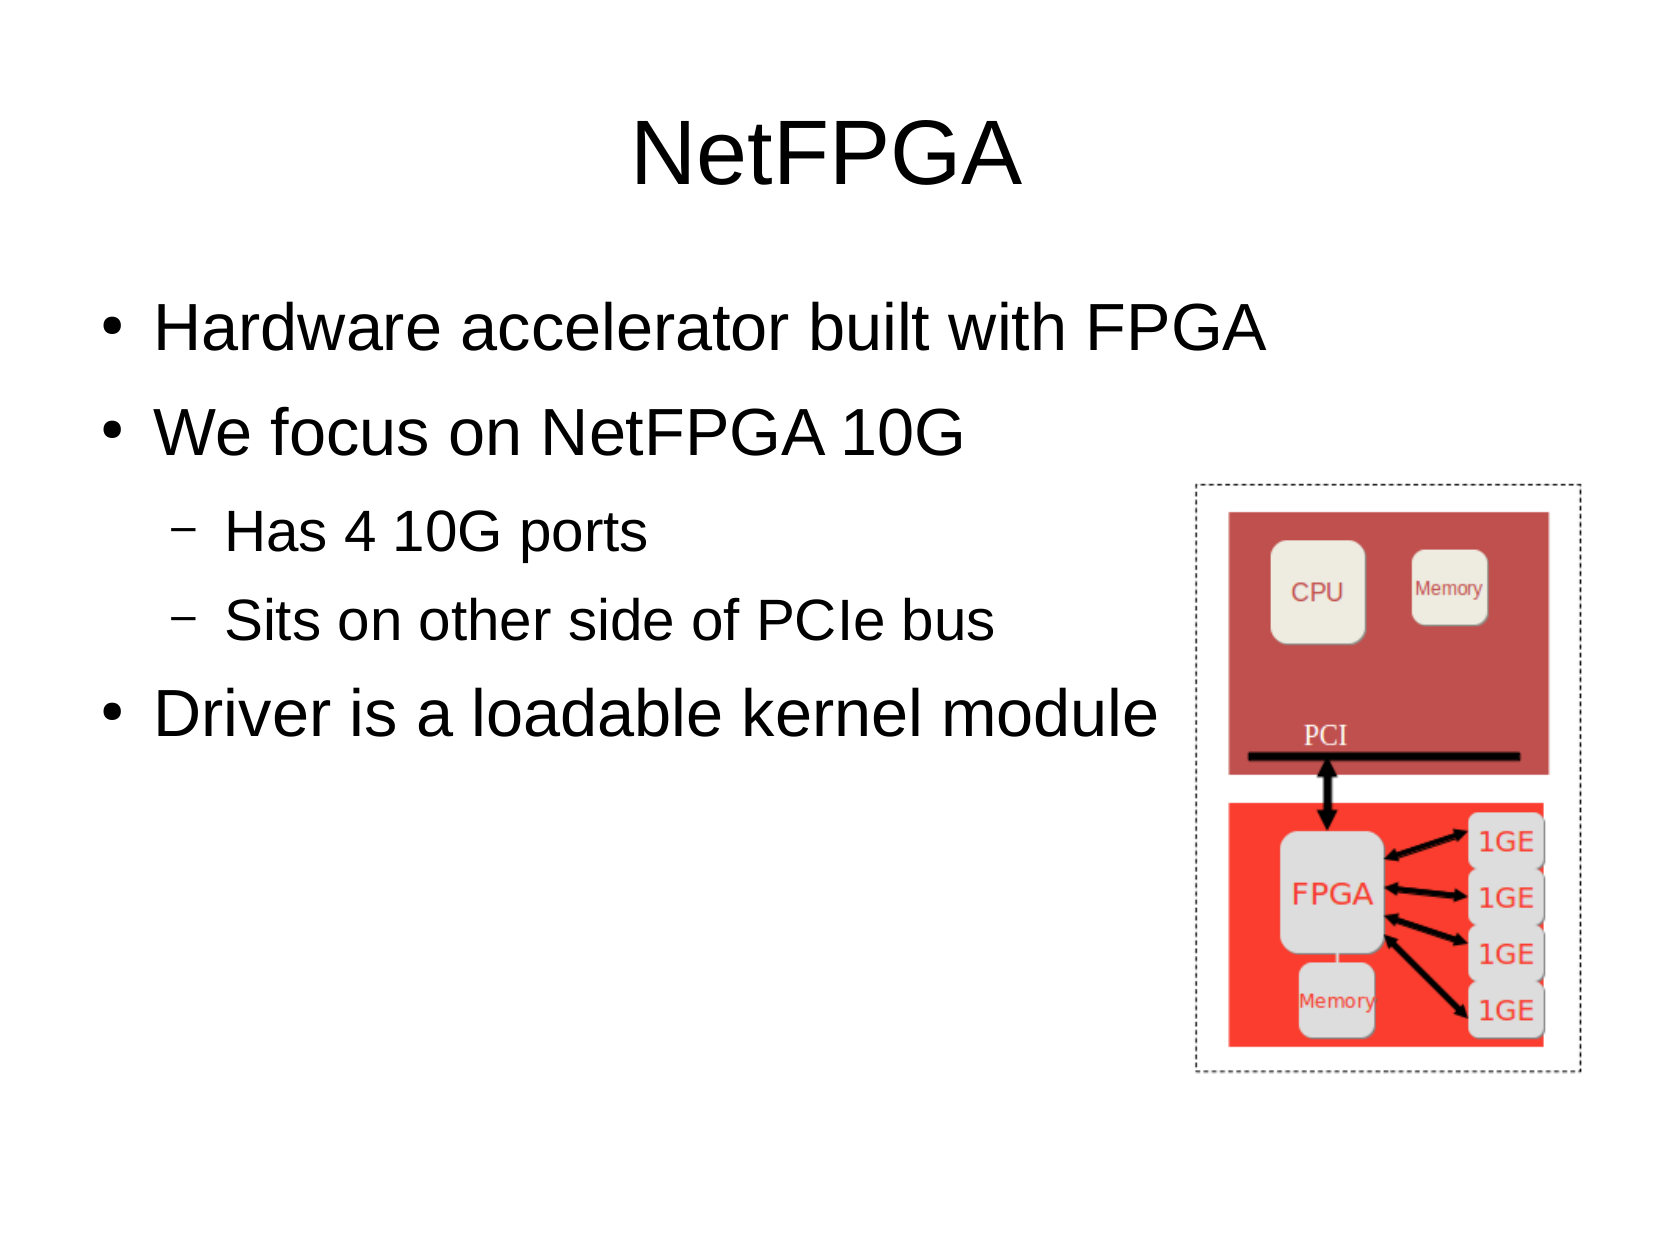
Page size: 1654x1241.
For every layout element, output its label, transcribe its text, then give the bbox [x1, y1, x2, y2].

list Hardware accelerator built with FPGA We focus on NetFPGA 10G Has 4 10G ports Sits on other side of PCIe bus Driver is a loadable kernel module [82, 290, 1571, 1010]
picture [1191, 478, 1591, 1081]
title NetFPGA [82, 49, 1571, 257]
